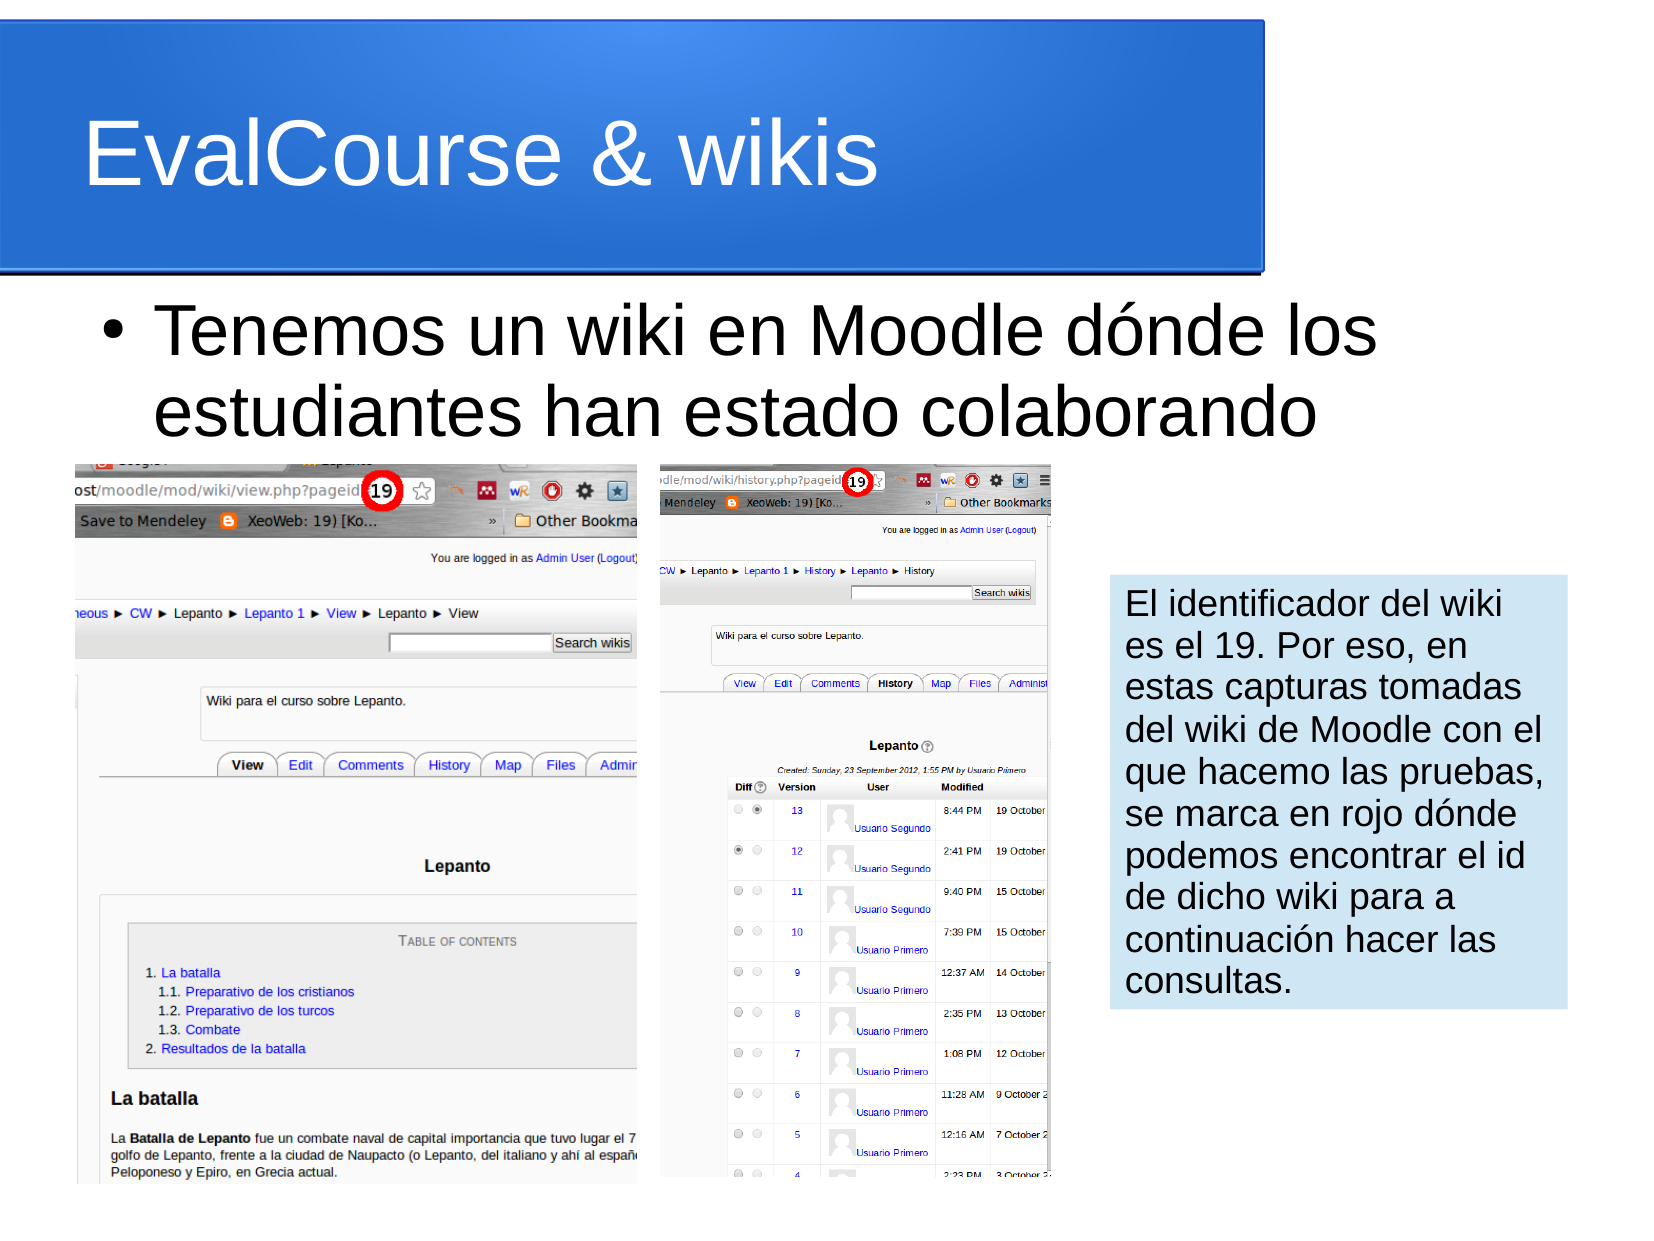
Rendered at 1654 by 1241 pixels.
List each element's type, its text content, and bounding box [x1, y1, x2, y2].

title EvalCourse & wikis [82, 49, 1250, 257]
text_box El identificador del wiki es el 19. Por eso, en estas capturas tomadas del wiki de Moodle con el que hacemo las pruebas, se marca en rojo dónde podemos encontrar el id de dicho wiki para a continuación hacer las consultas. [1110, 574, 1568, 1010]
picture [660, 464, 1051, 1177]
list Tenemos un wiki en Moodle dónde los estudiantes han estado colaborando [82, 290, 1538, 1010]
picture [75, 464, 637, 1184]
